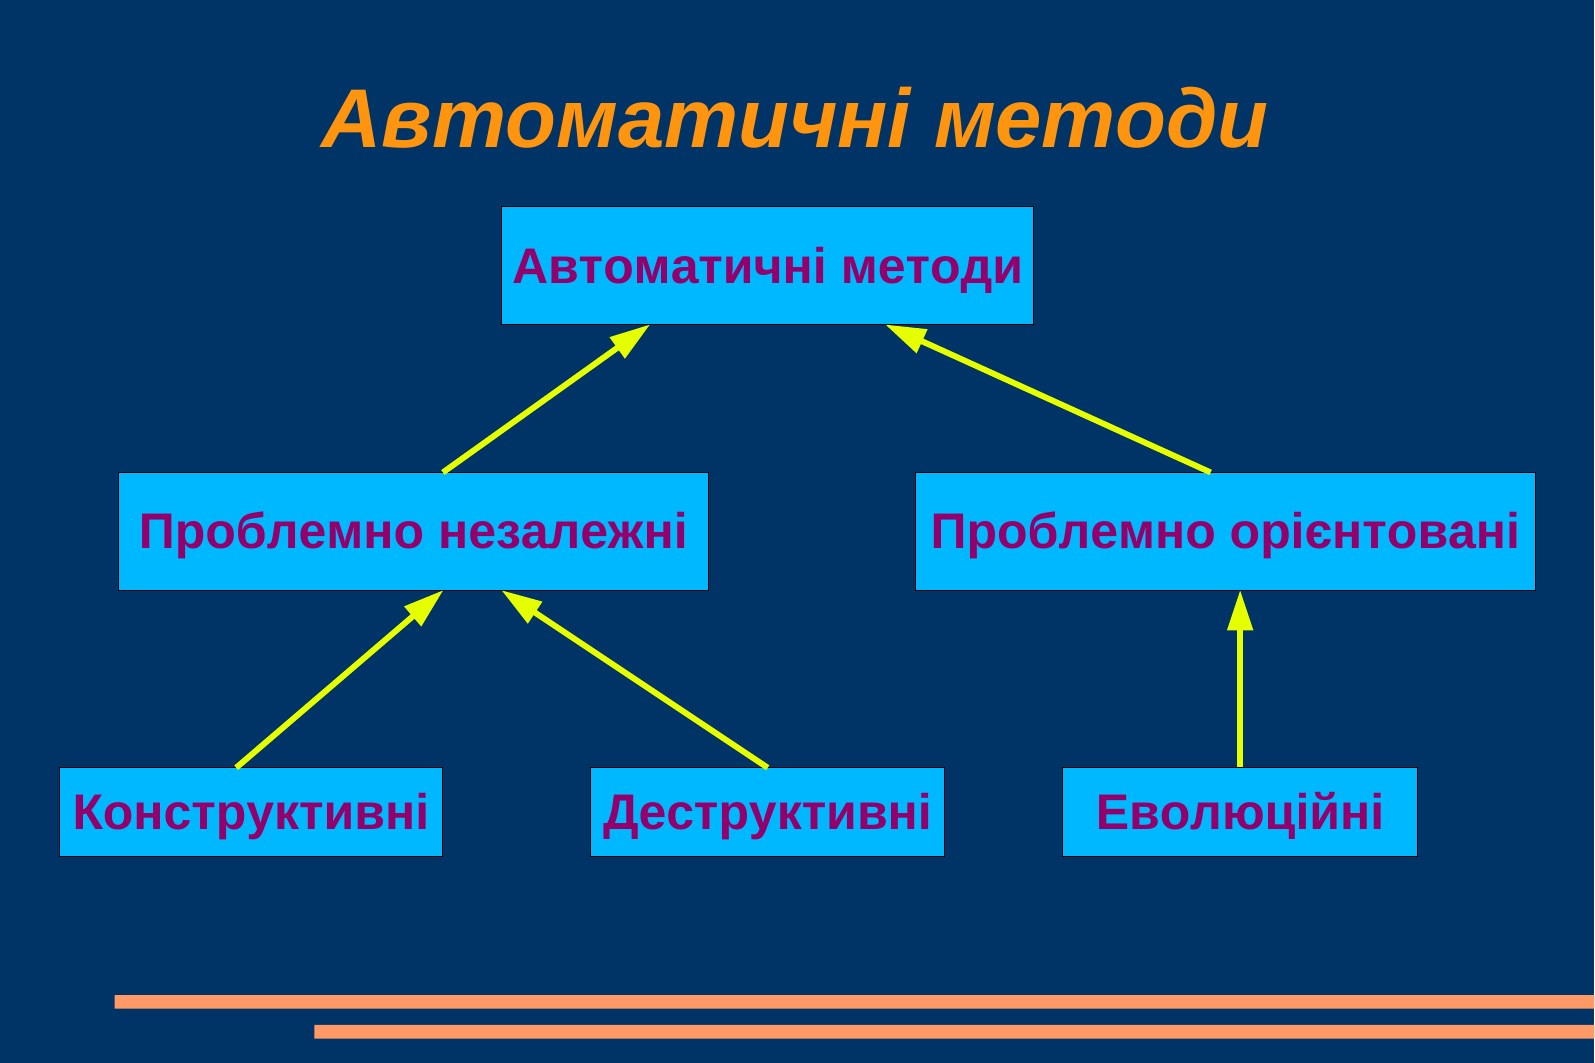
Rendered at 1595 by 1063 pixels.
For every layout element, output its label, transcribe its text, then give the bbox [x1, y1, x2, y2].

text_box Еволюційні [1062, 767, 1418, 857]
text_box Деструктивні [590, 767, 945, 857]
text_box Автоматичні методи [501, 206, 1034, 325]
text_box Проблемно орієнтовані [915, 472, 1536, 591]
title Автоматичні методи [114, 29, 1477, 208]
text_box Конструктивні [59, 767, 443, 857]
text_box Проблемно незалежні [118, 472, 709, 591]
